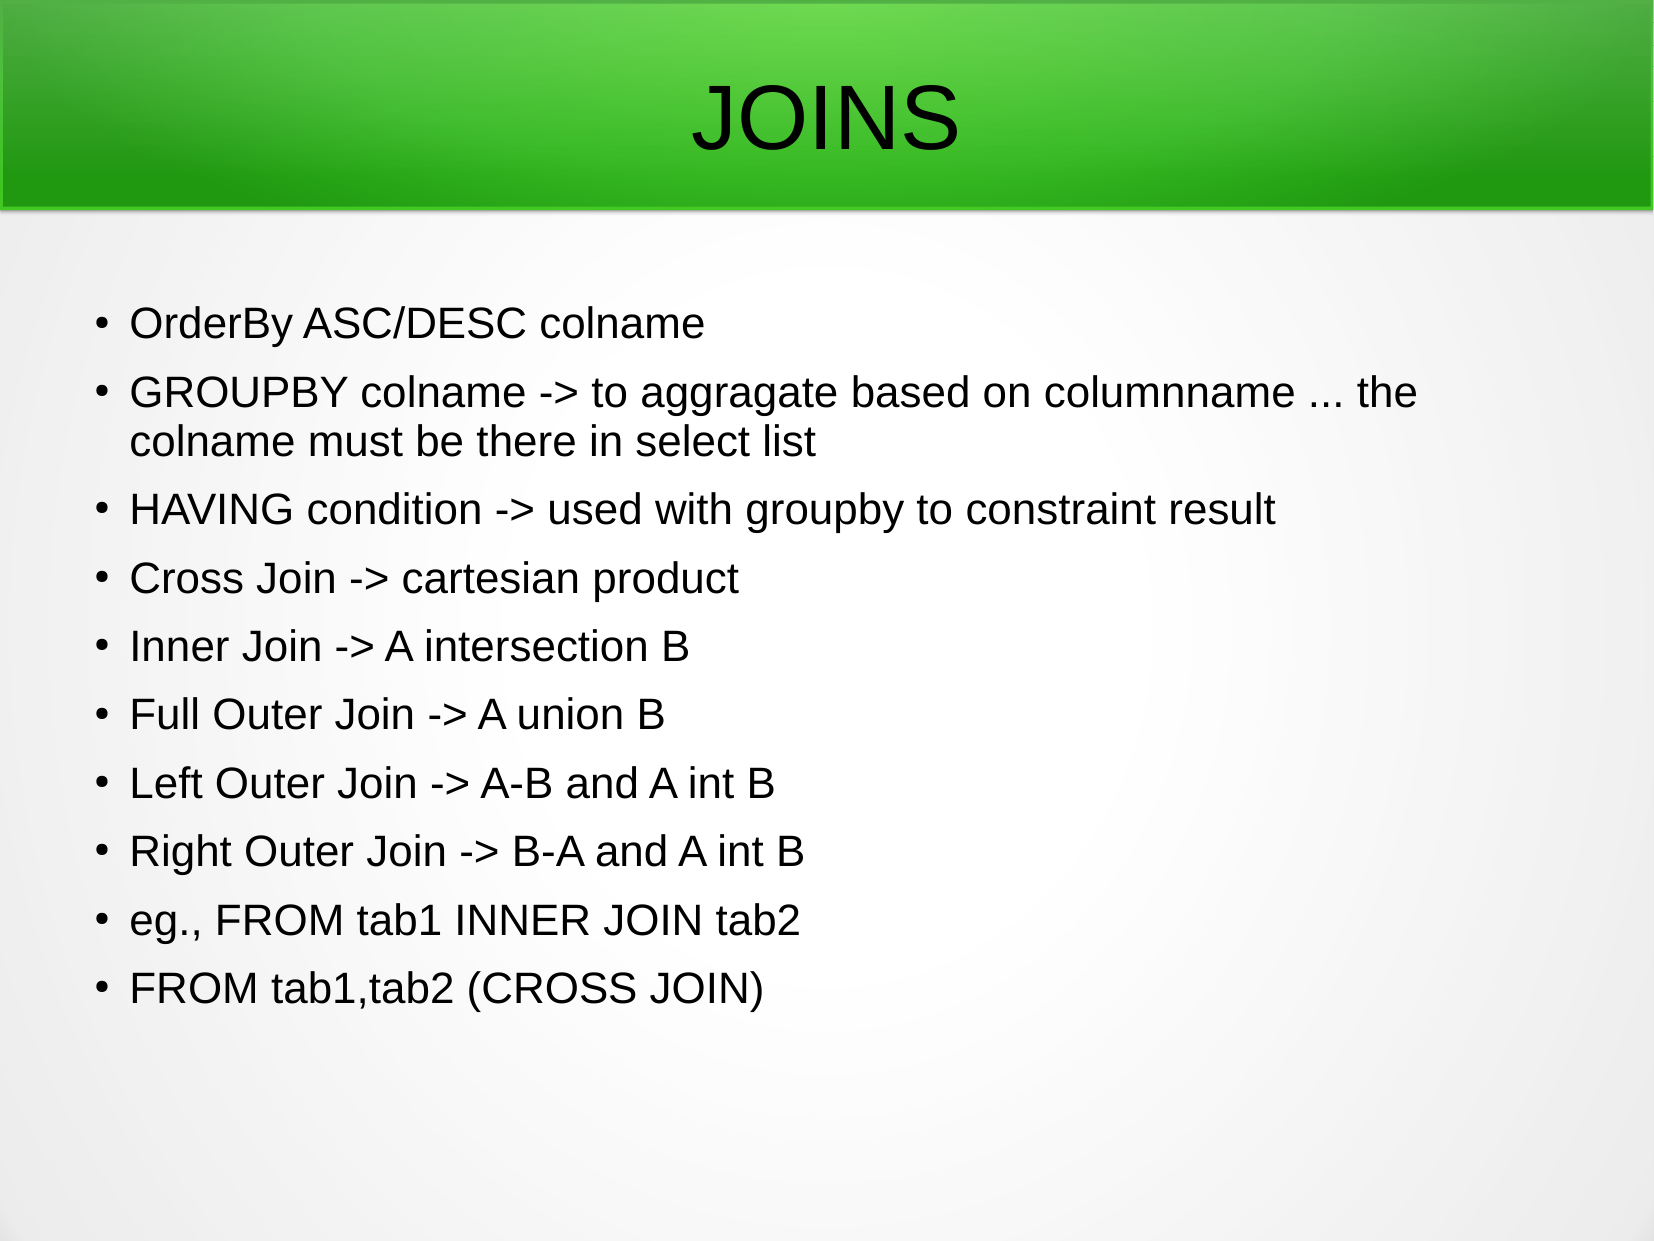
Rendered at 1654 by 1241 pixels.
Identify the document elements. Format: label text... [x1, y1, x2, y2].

title JOINS [82, 47, 1571, 189]
list OrderBy ASC/DESC colname GROUPBY colname -> to aggragate based on columnname ... the colname must be there in select list HAVING condition -> used with groupby to constraint result Cross Join -> cartesian product Inner Join -> A intersection B Full Outer Join -> A union B Left Outer Join -> A-B and A int B Right Outer Join -> B-A and A int B eg., FROM tab1 INNER JOIN tab2 FROM tab1,tab2 (CROSS JOIN) [82, 299, 1571, 1019]
